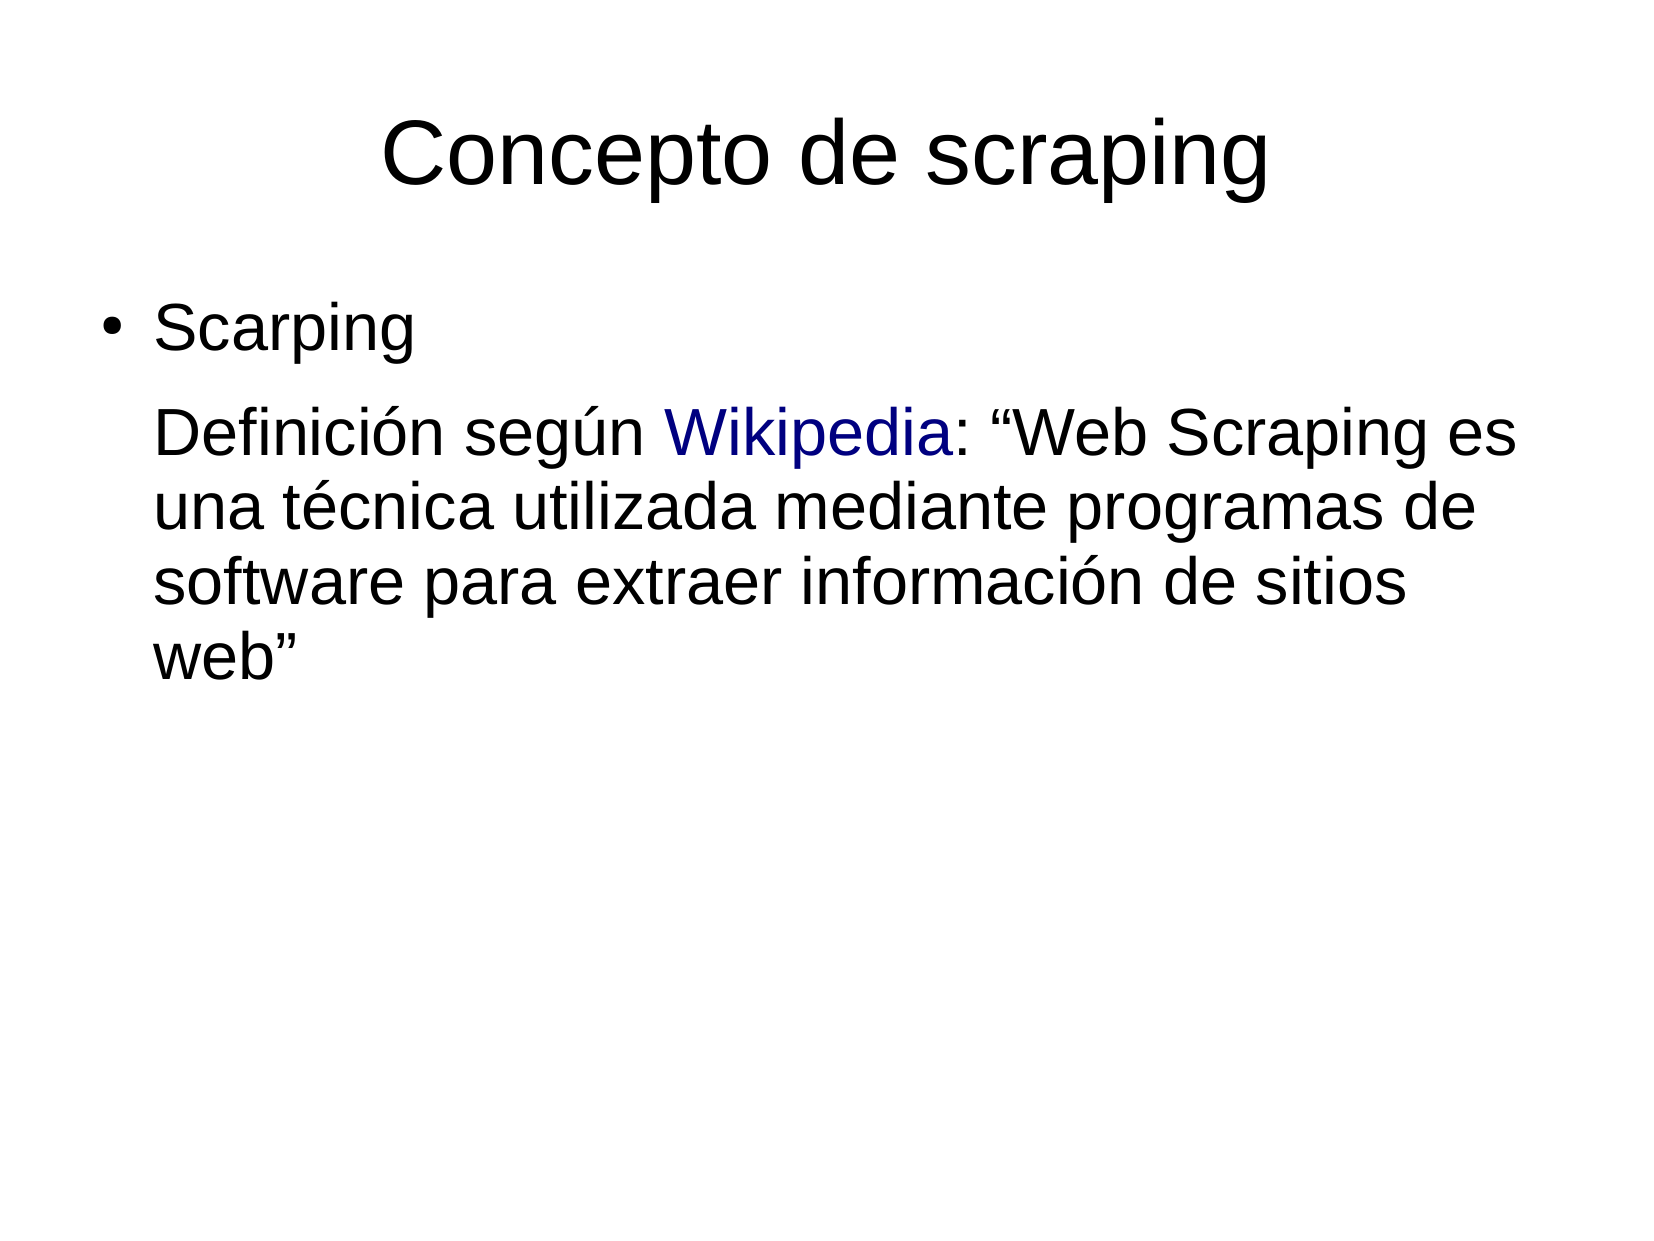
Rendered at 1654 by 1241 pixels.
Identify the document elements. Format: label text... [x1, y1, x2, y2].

list Scarping Definición según Wikipedia: “Web Scraping es una técnica utilizada mediante programas de software para extraer información de sitios web” [82, 290, 1538, 1010]
title Concepto de scraping [82, 49, 1571, 257]
